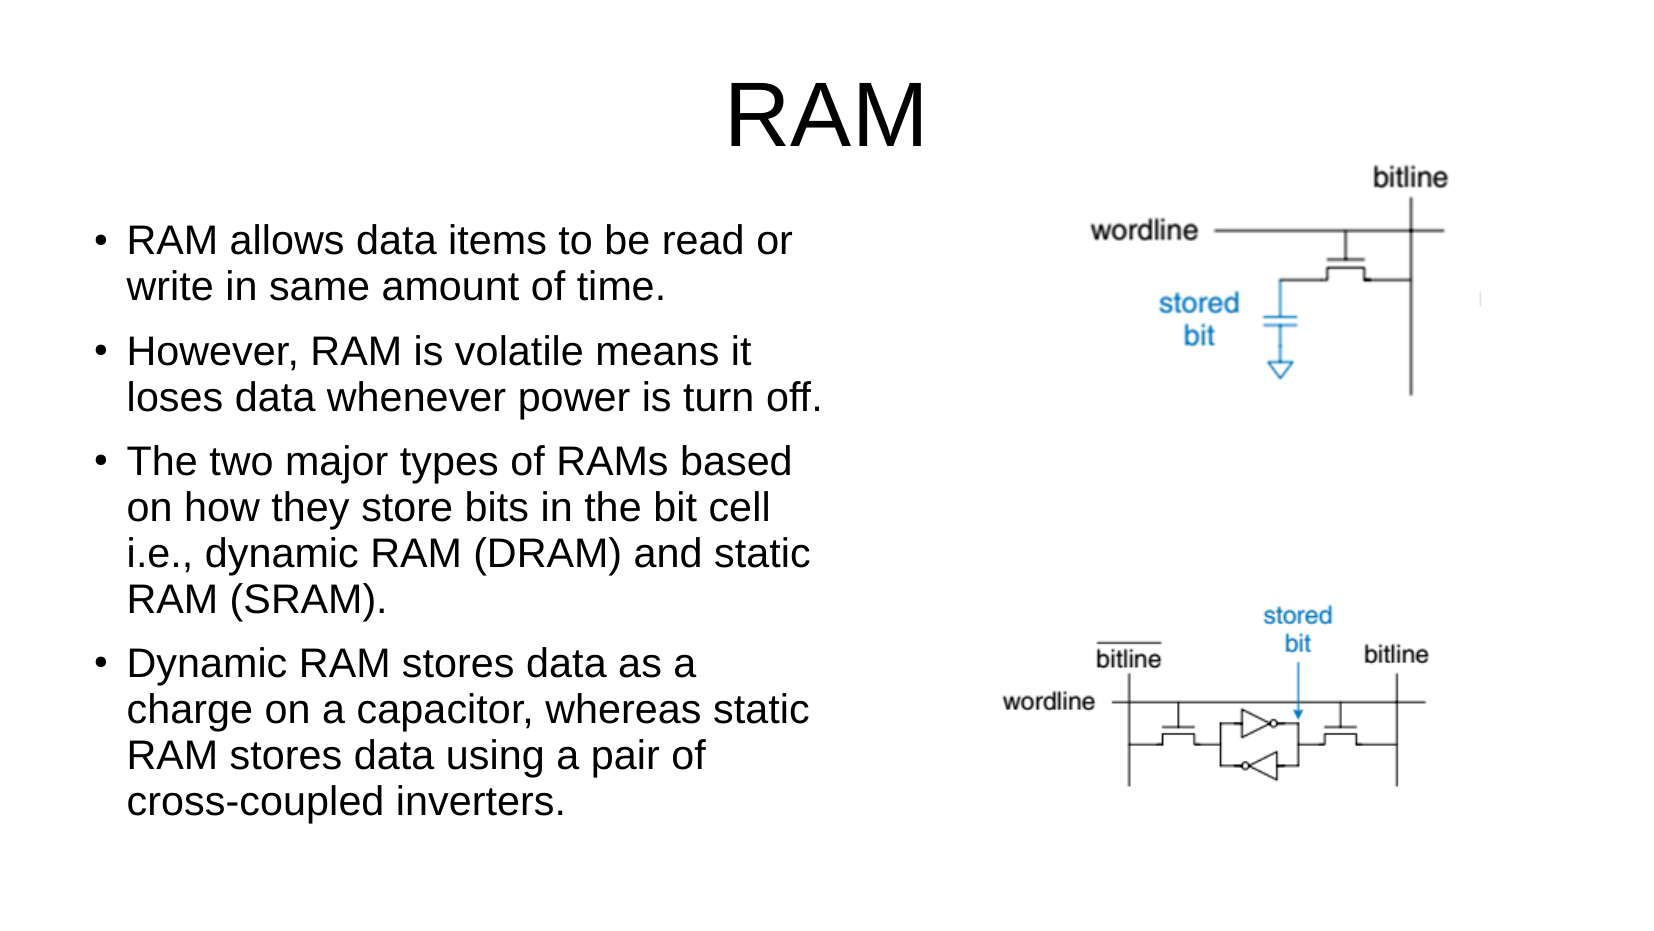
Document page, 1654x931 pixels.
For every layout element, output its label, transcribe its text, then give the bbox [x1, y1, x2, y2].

picture [915, 59, 1605, 916]
list RAM allows data items to be read or write in same amount of time. However, RAM is volatile means it loses data whenever power is turn off. The two major types of RAMs based on how they store bits in the bit cell i.e., dynamic RAM (DRAM) and static RAM (SRAM). Dynamic RAM stores data as a charge on a capacitor, whereas static RAM stores data using a pair of cross-coupled inverters. [82, 217, 826, 856]
title RAM [82, 37, 1571, 193]
